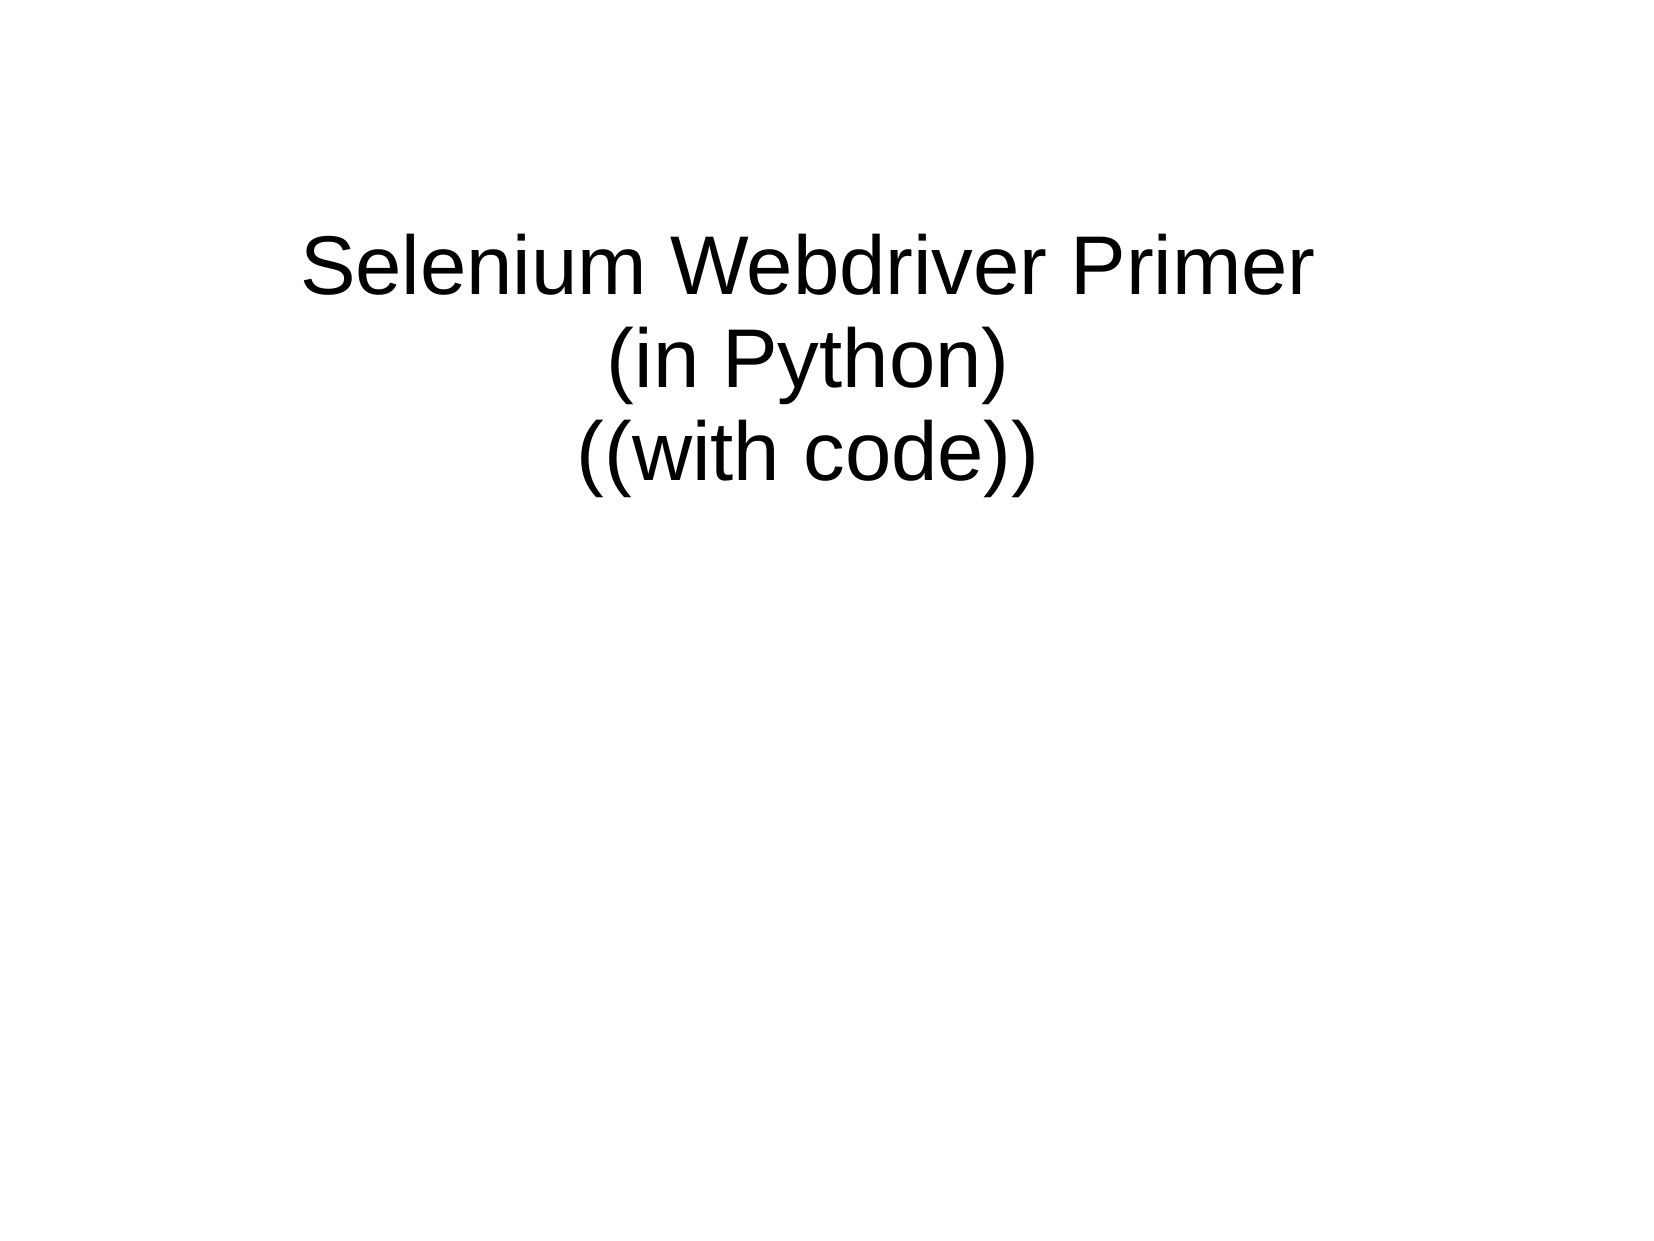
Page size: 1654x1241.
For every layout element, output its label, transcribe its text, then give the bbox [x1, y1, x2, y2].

text_box Selenium Webdriver Primer (in Python) ((with code)) [285, 212, 1331, 507]
